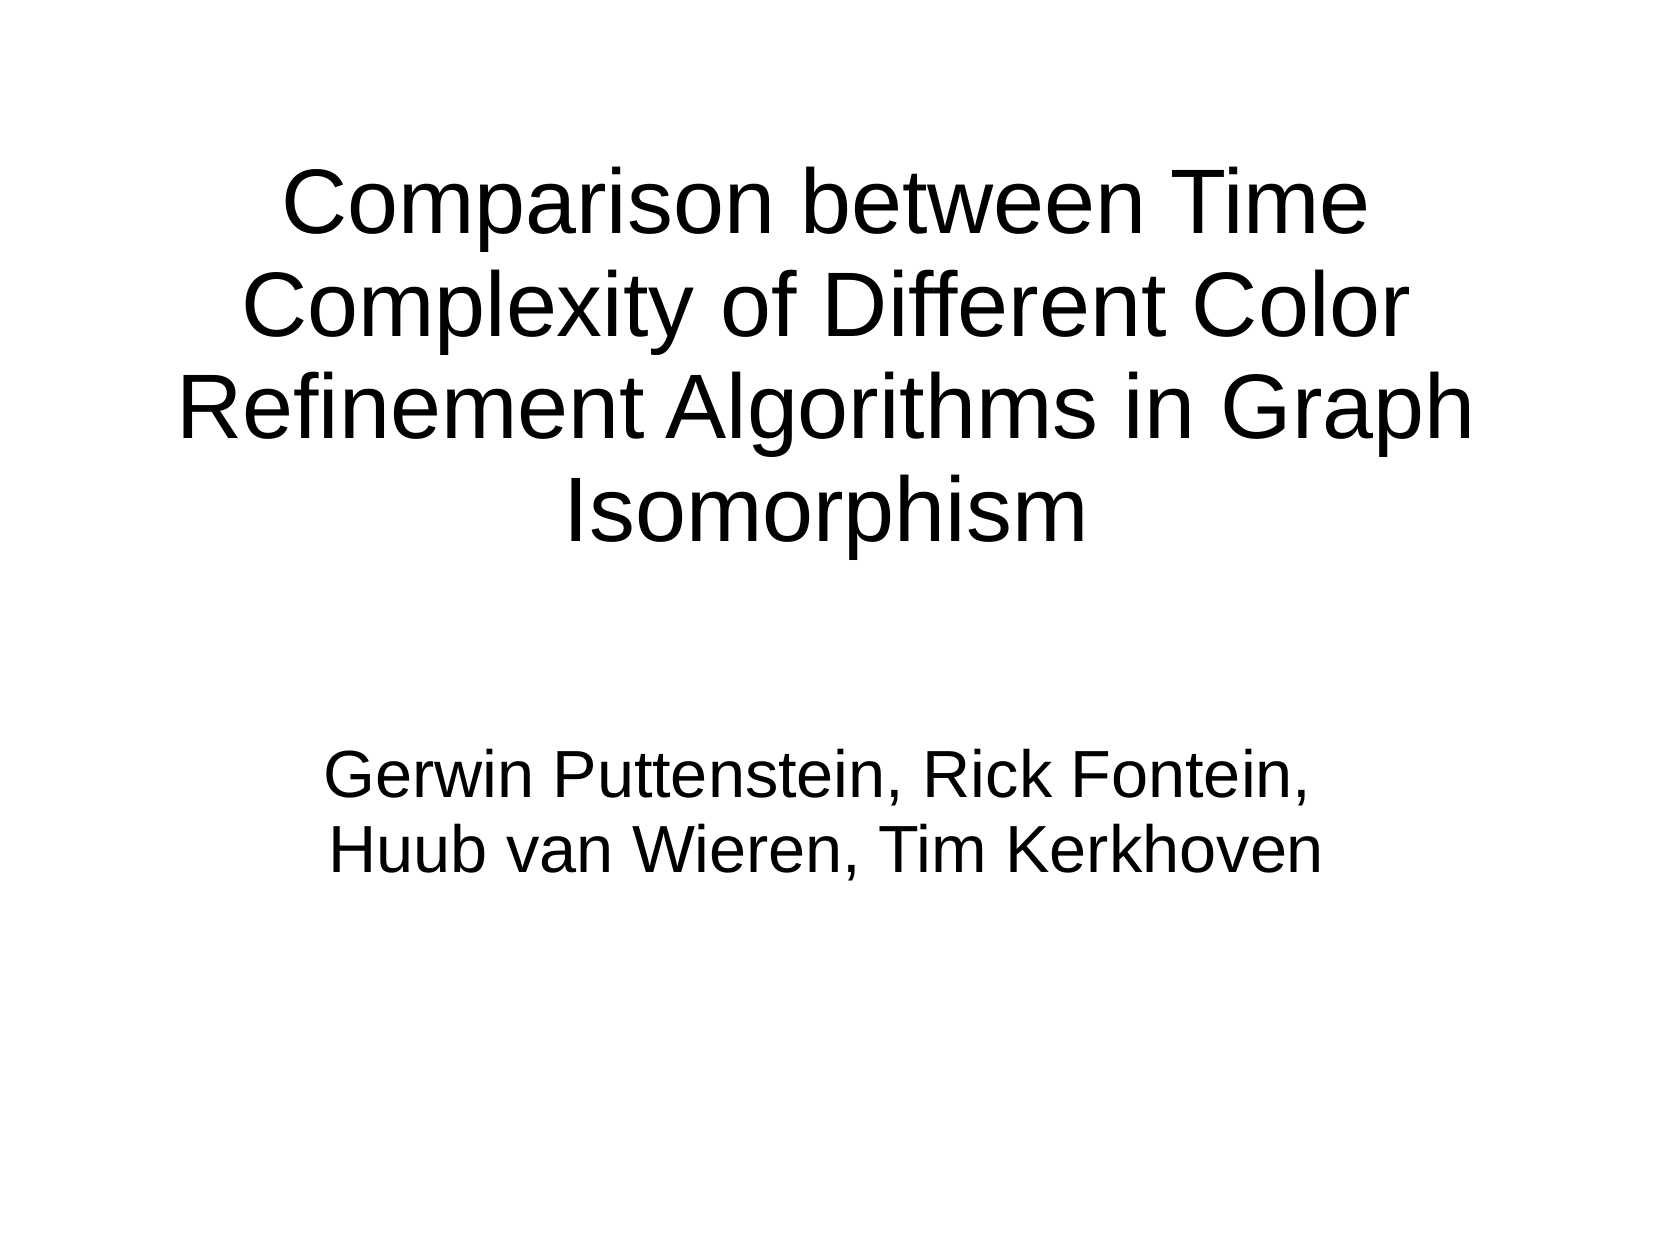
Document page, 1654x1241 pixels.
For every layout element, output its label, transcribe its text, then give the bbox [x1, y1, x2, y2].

subtitle Gerwin Puttenstein, Rick Fontein, Huub van Wieren, Tim Kerkhoven [82, 615, 1571, 1010]
title Comparison between Time Complexity of Different Color Refinement Algorithms in Graph Isomorphism [82, 150, 1571, 562]
